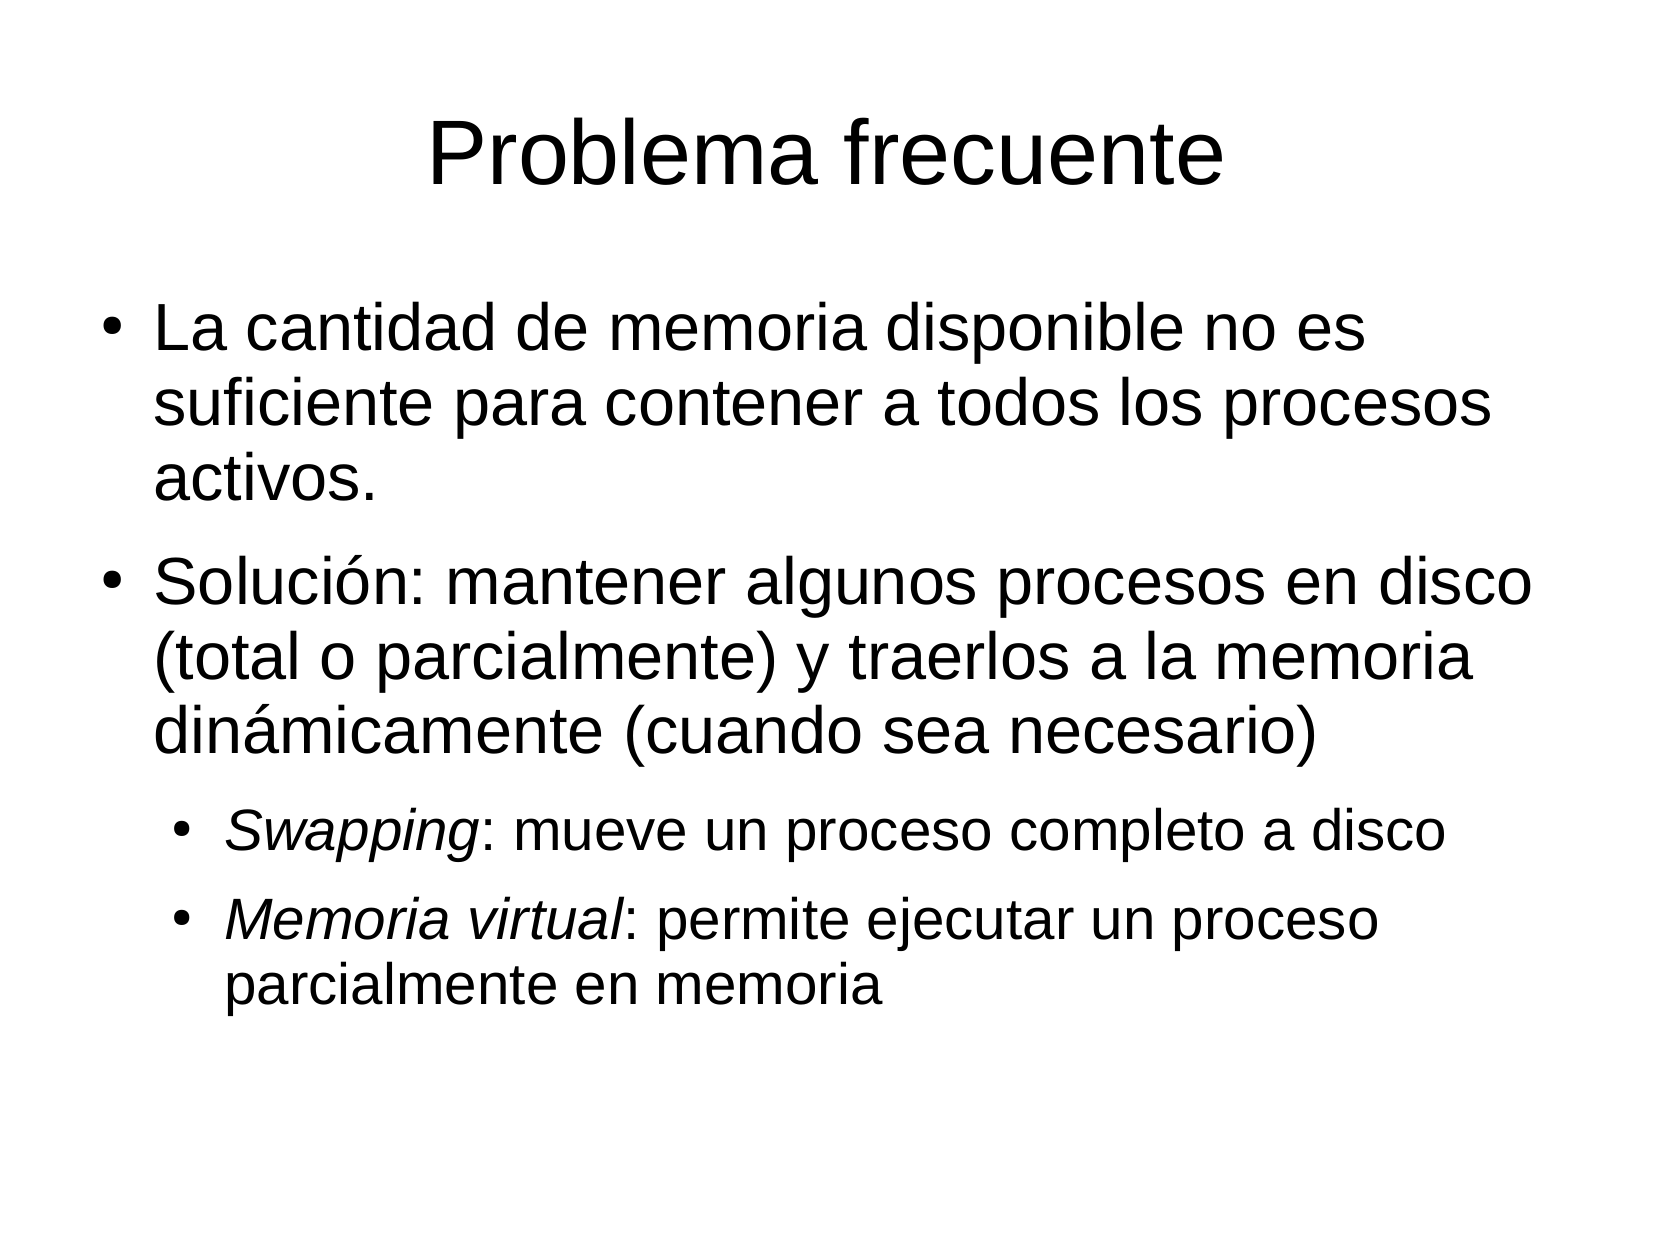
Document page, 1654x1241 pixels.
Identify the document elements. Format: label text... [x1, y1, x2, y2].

title Problema frecuente [82, 49, 1571, 257]
list La cantidad de memoria disponible no es suficiente para contener a todos los procesos activos. Solución: mantener algunos procesos en disco (total o parcialmente) y traerlos a la memoria dinámicamente (cuando sea necesario) Swapping: mueve un proceso completo a disco Memoria virtual: permite ejecutar un proceso parcialmente en memoria [82, 290, 1571, 1109]
